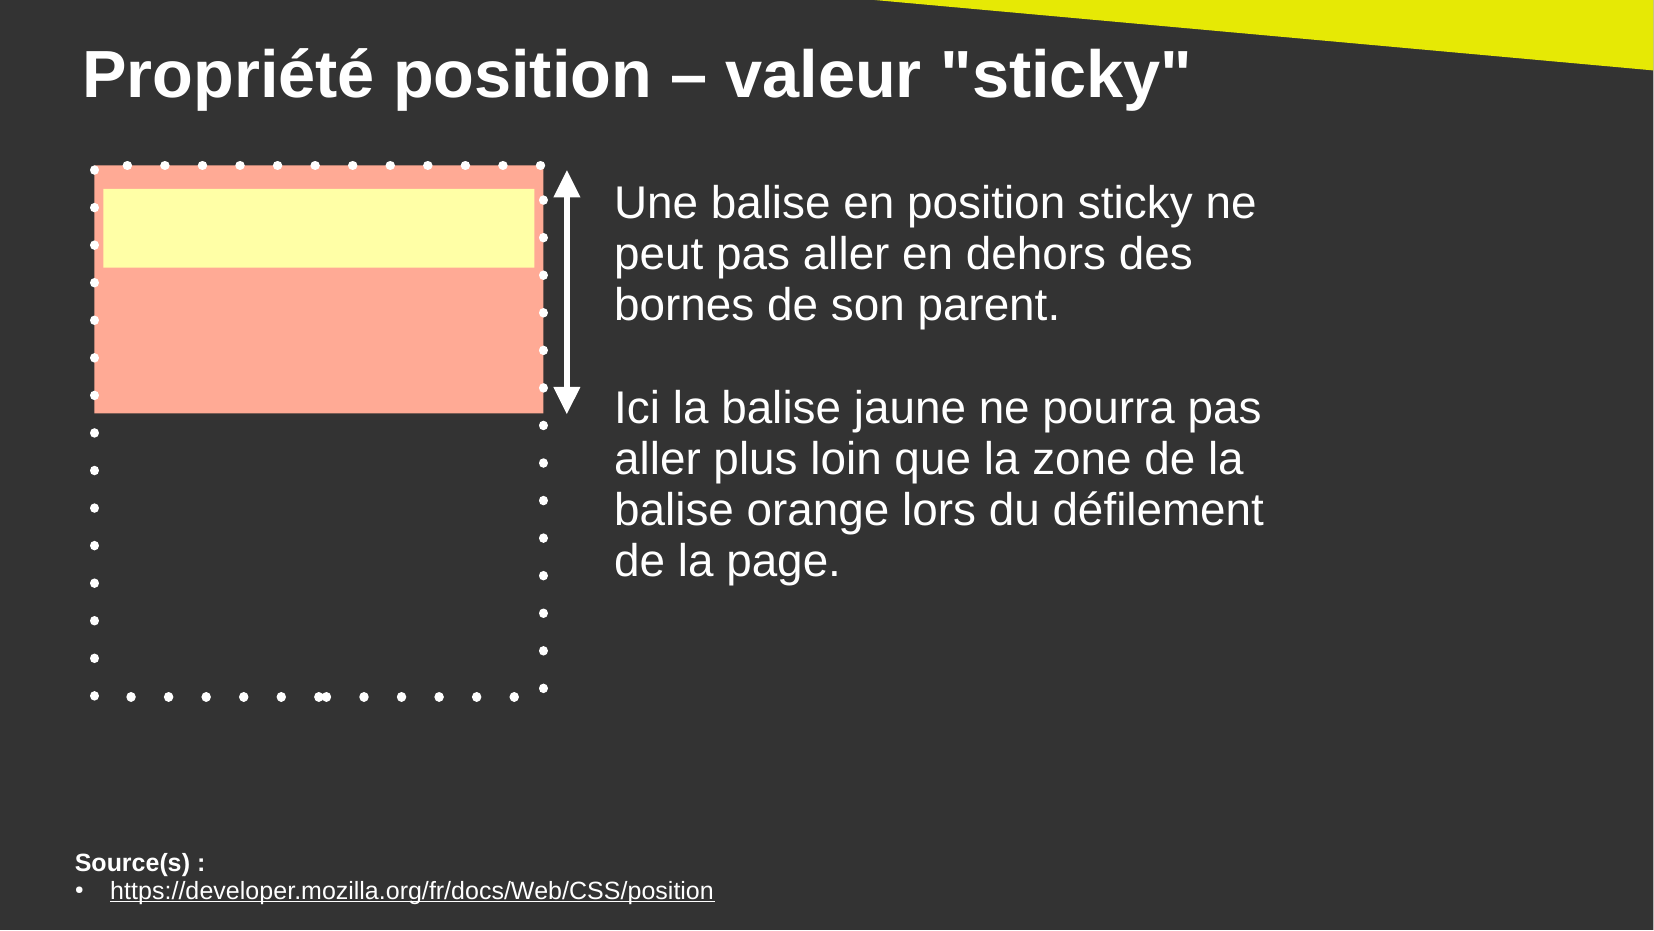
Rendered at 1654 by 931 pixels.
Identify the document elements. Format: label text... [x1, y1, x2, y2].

text_box Source(s) : https://developer.mozilla.org/fr/docs/Web/CSS/position [60, 841, 1546, 931]
text_box [874, 0, 1654, 71]
text_box [94, 165, 544, 414]
title Une balise en position sticky ne peut pas aller en dehors des bornes de son parent. Ici la balise jaune ne pourra pas aller plus loin que la zone de la balise orange lors du défilement de la page. [614, 176, 1327, 587]
title Propriété position – valeur "sticky" [82, 37, 1571, 114]
